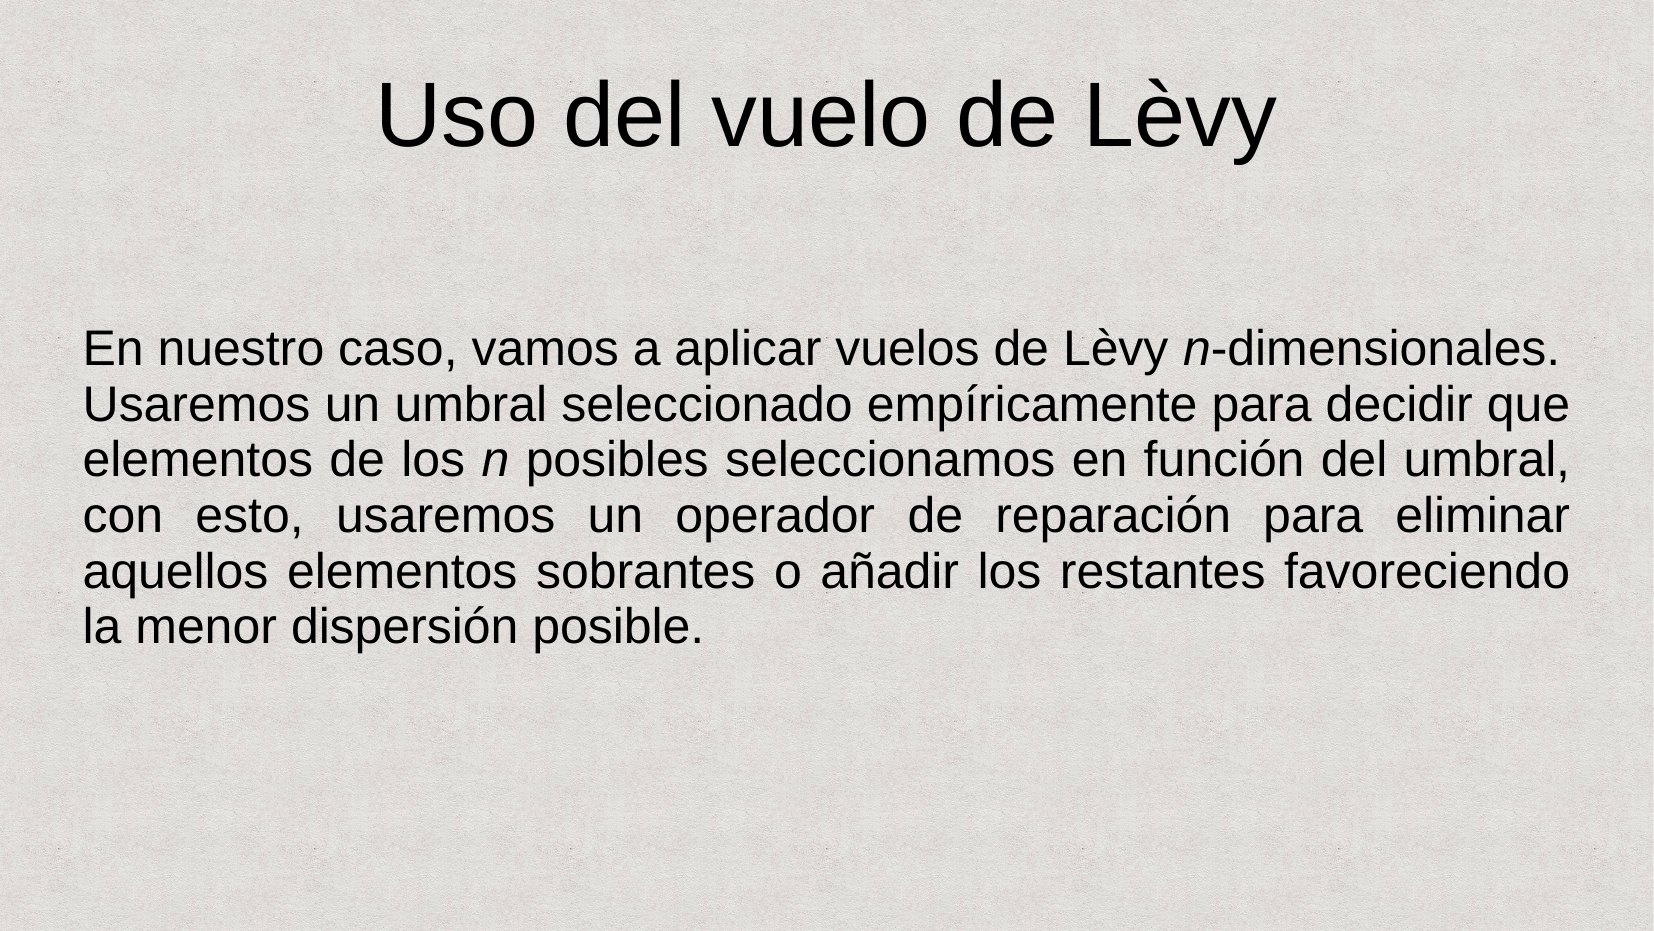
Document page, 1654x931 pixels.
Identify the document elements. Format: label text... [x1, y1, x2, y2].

title Uso del vuelo de Lèvy [82, 37, 1571, 193]
picture [0, 0, 1654, 931]
subtitle En nuestro caso, vamos a aplicar vuelos de Lèvy n-dimensionales. Usaremos un umbral seleccionado empíricamente para decidir que elementos de los n posibles seleccionamos en función del umbral, con esto, usaremos un operador de reparación para eliminar aquellos elementos sobrantes o añadir los restantes favoreciendo la menor dispersión posible. [82, 217, 1571, 758]
